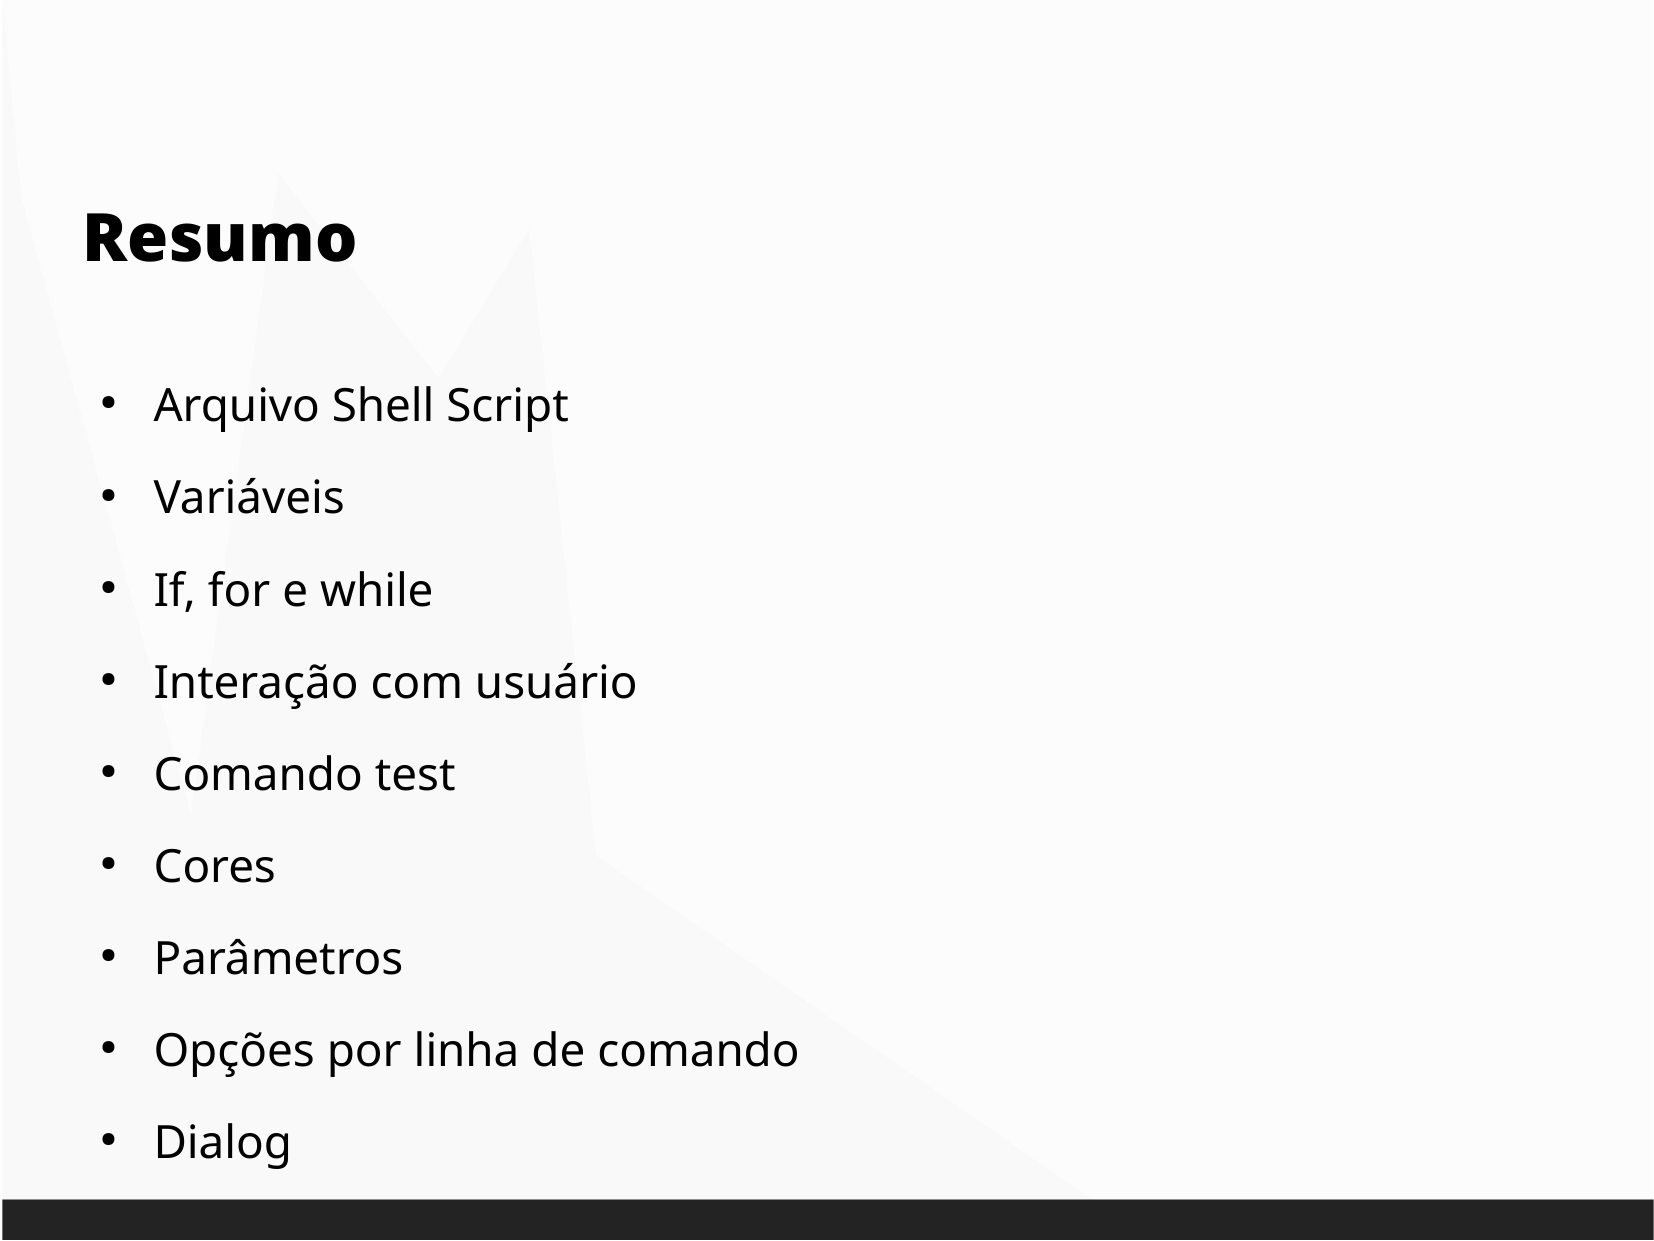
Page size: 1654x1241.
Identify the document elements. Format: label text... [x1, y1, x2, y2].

picture [2, 0, 1654, 1241]
list Arquivo Shell Script Variáveis If, for e while Interação com usuário Comando test Cores Parâmetros Opções por linha de comando Dialog [82, 372, 1571, 1093]
title Resumo [82, 132, 1571, 340]
